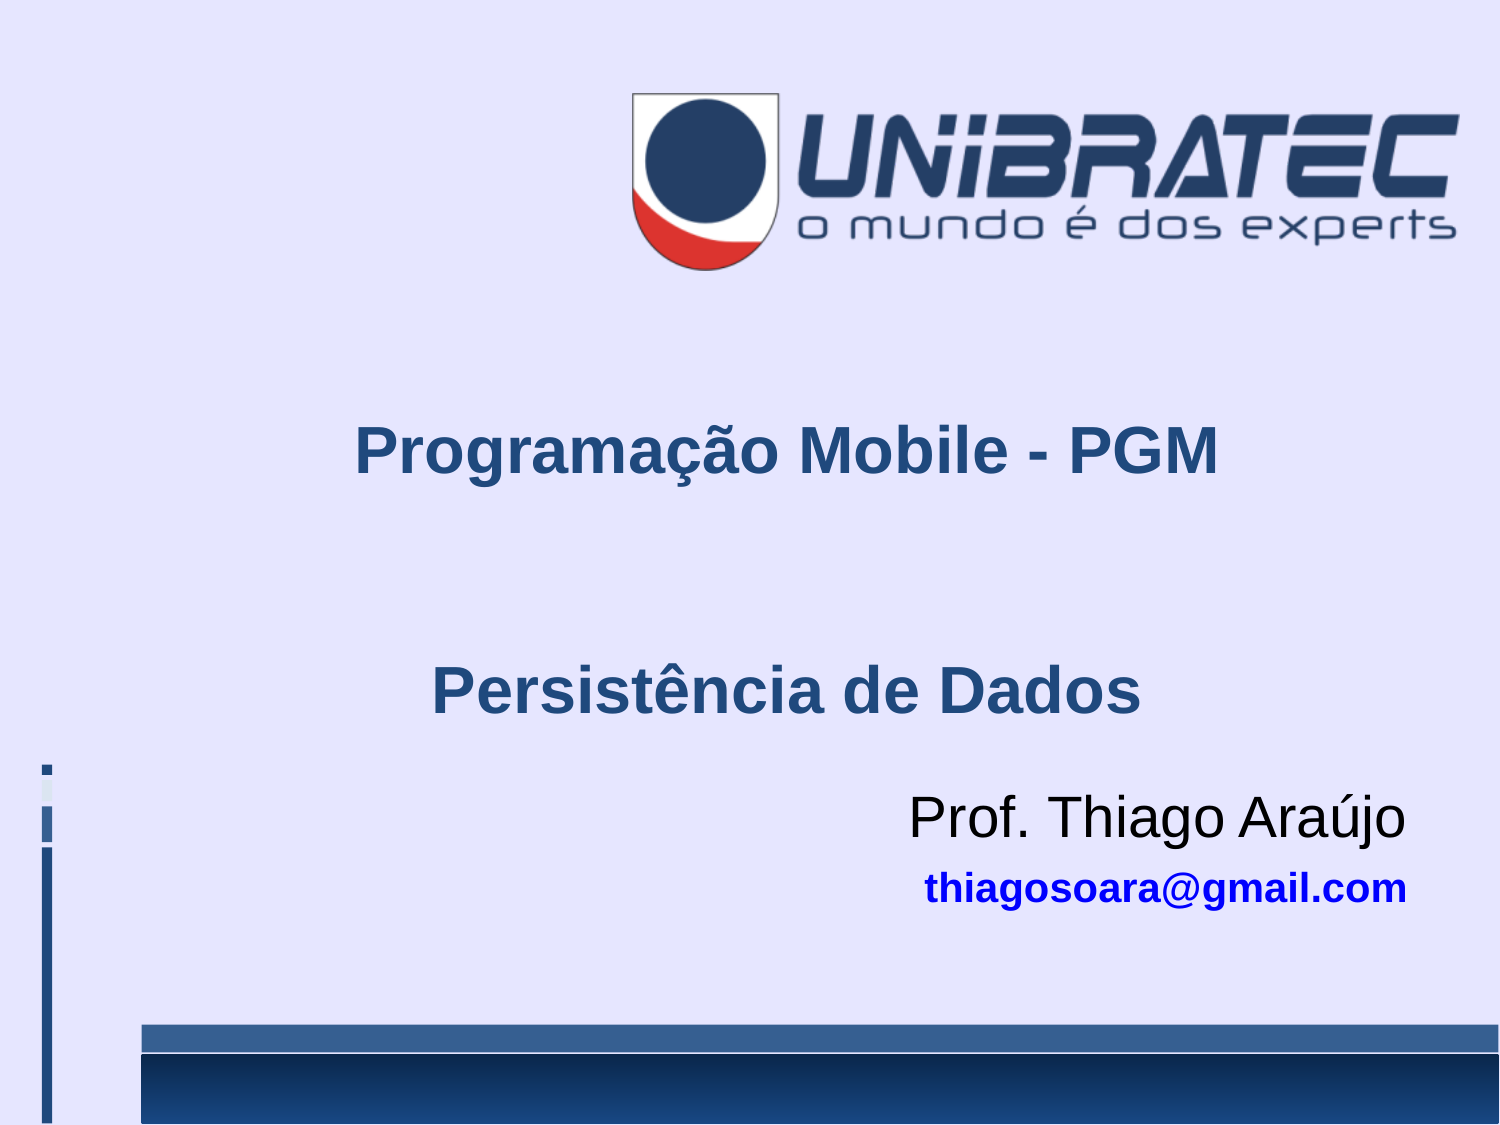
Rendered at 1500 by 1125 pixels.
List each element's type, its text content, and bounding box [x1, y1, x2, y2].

text_box Programação Mobile - PGM Persistência de Dados [149, 302, 1425, 734]
picture [632, 93, 1460, 271]
text_box Prof. Thiago Araújo thiagosoara@gmail.com [147, 763, 1423, 936]
